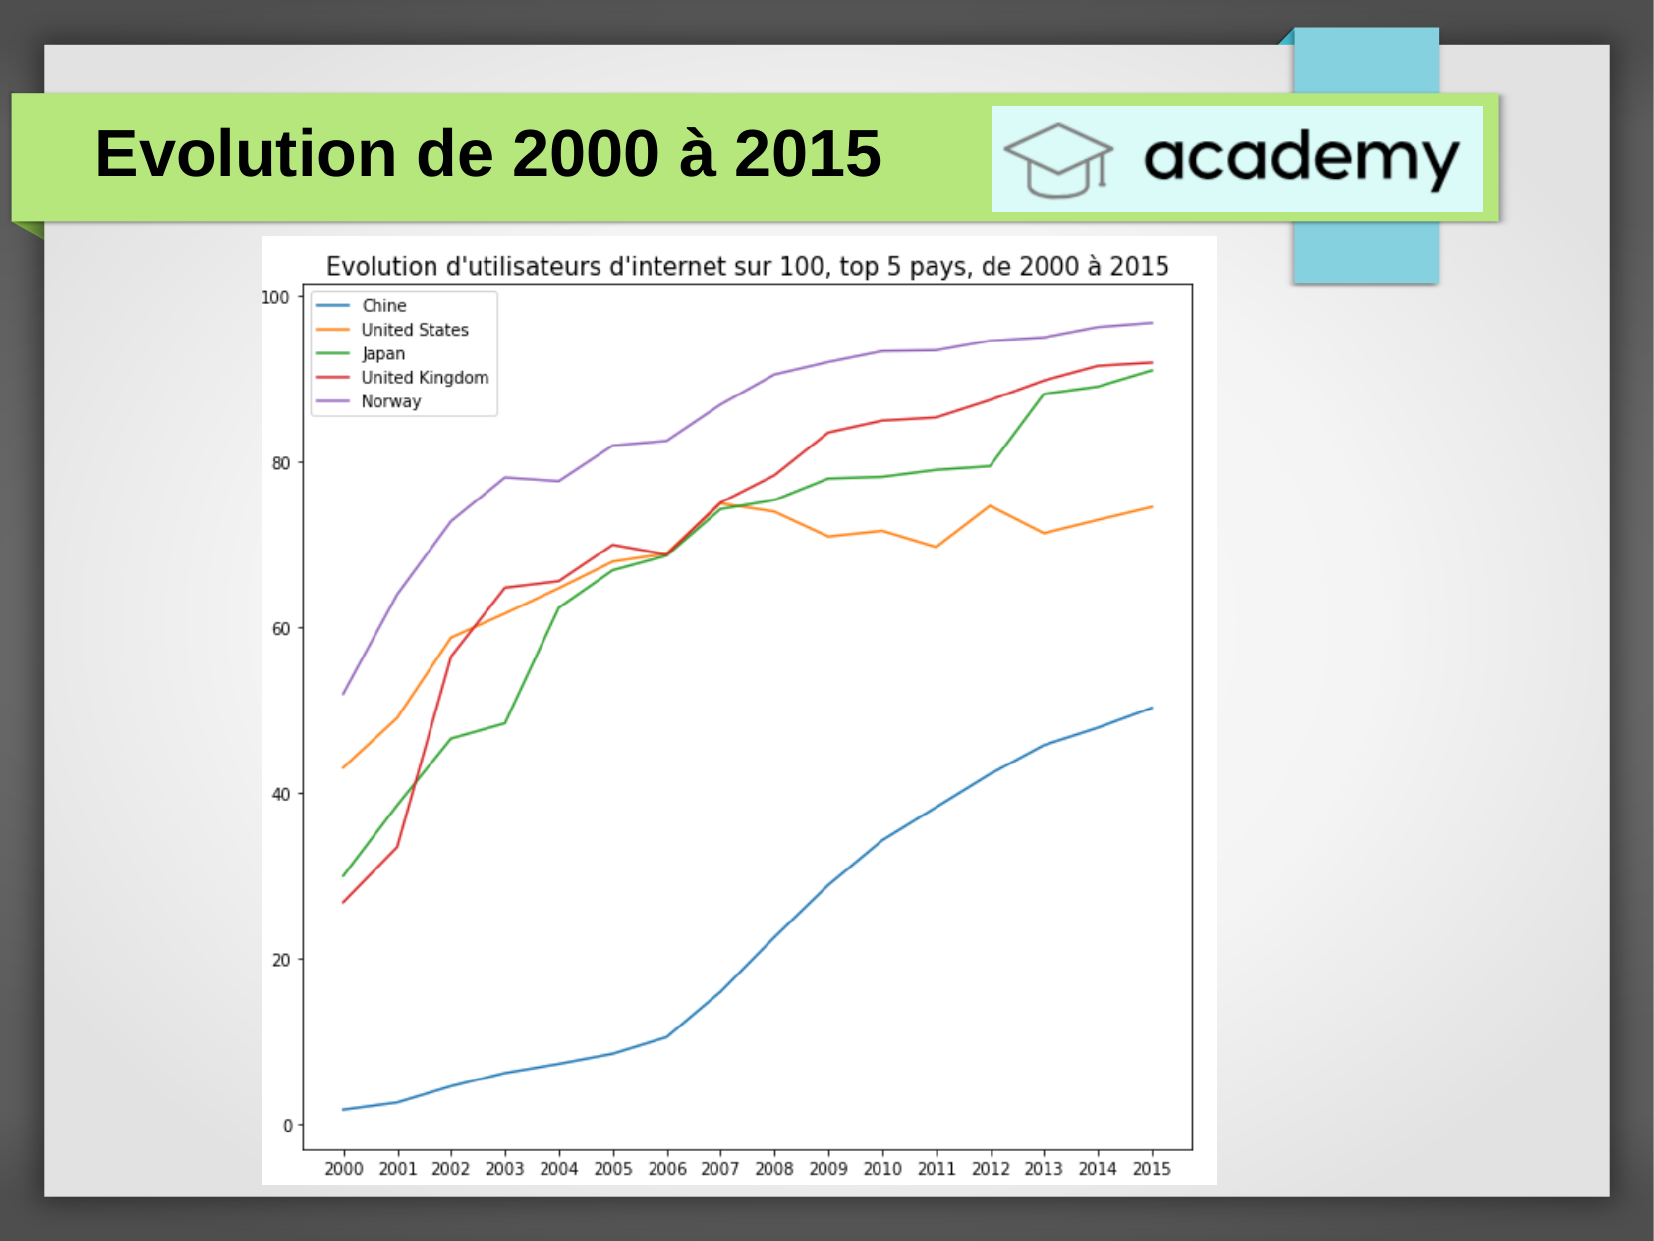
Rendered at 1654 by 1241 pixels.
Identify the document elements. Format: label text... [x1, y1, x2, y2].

picture [0, 0, 1654, 1241]
title Evolution de 2000 à 2015 [94, 94, 1276, 213]
